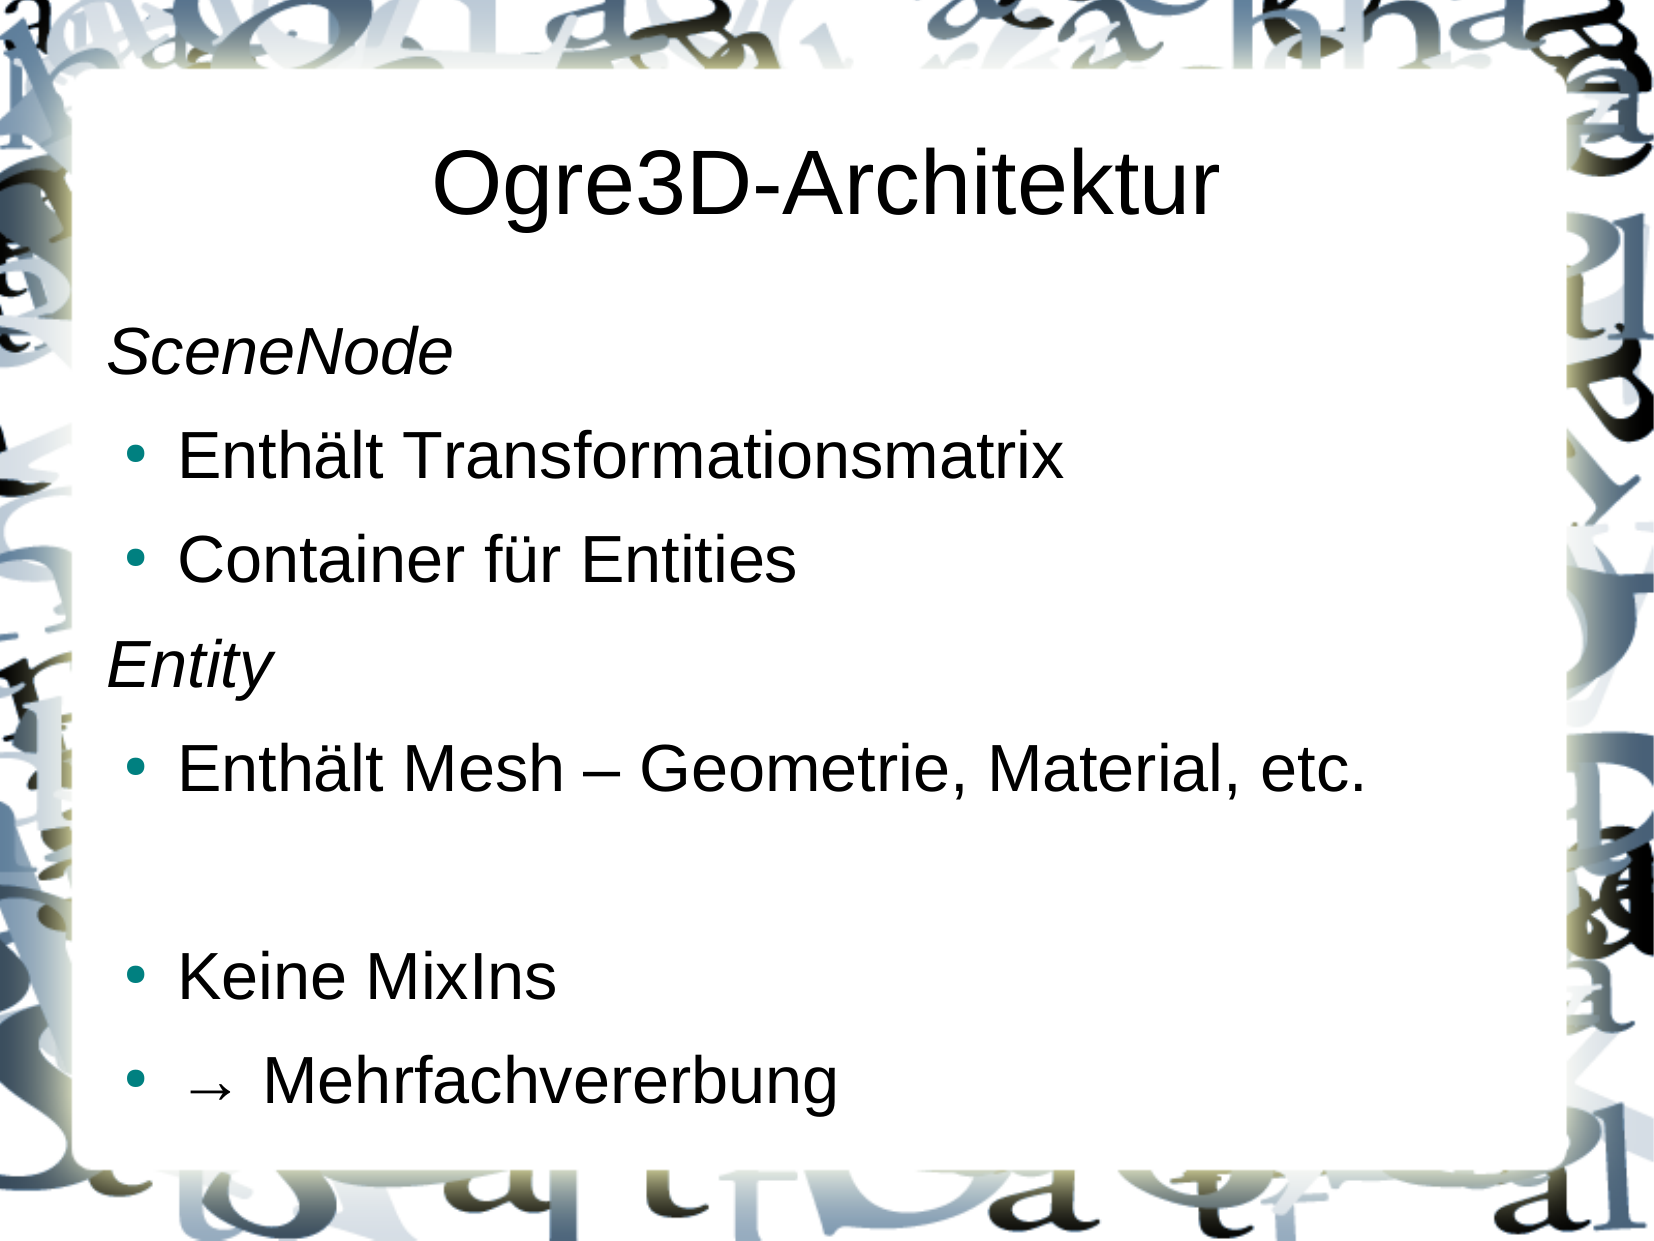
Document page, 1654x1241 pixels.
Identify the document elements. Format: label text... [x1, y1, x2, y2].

picture [0, 0, 1654, 1241]
list SceneNode Enthält Transformationsmatrix Container für Entities Entity Enthält Mesh – Geometrie, Material, etc. Keine MixIns → Mehrfachvererbung [106, 313, 1530, 1119]
title Ogre3D-Architektur [82, 78, 1571, 287]
